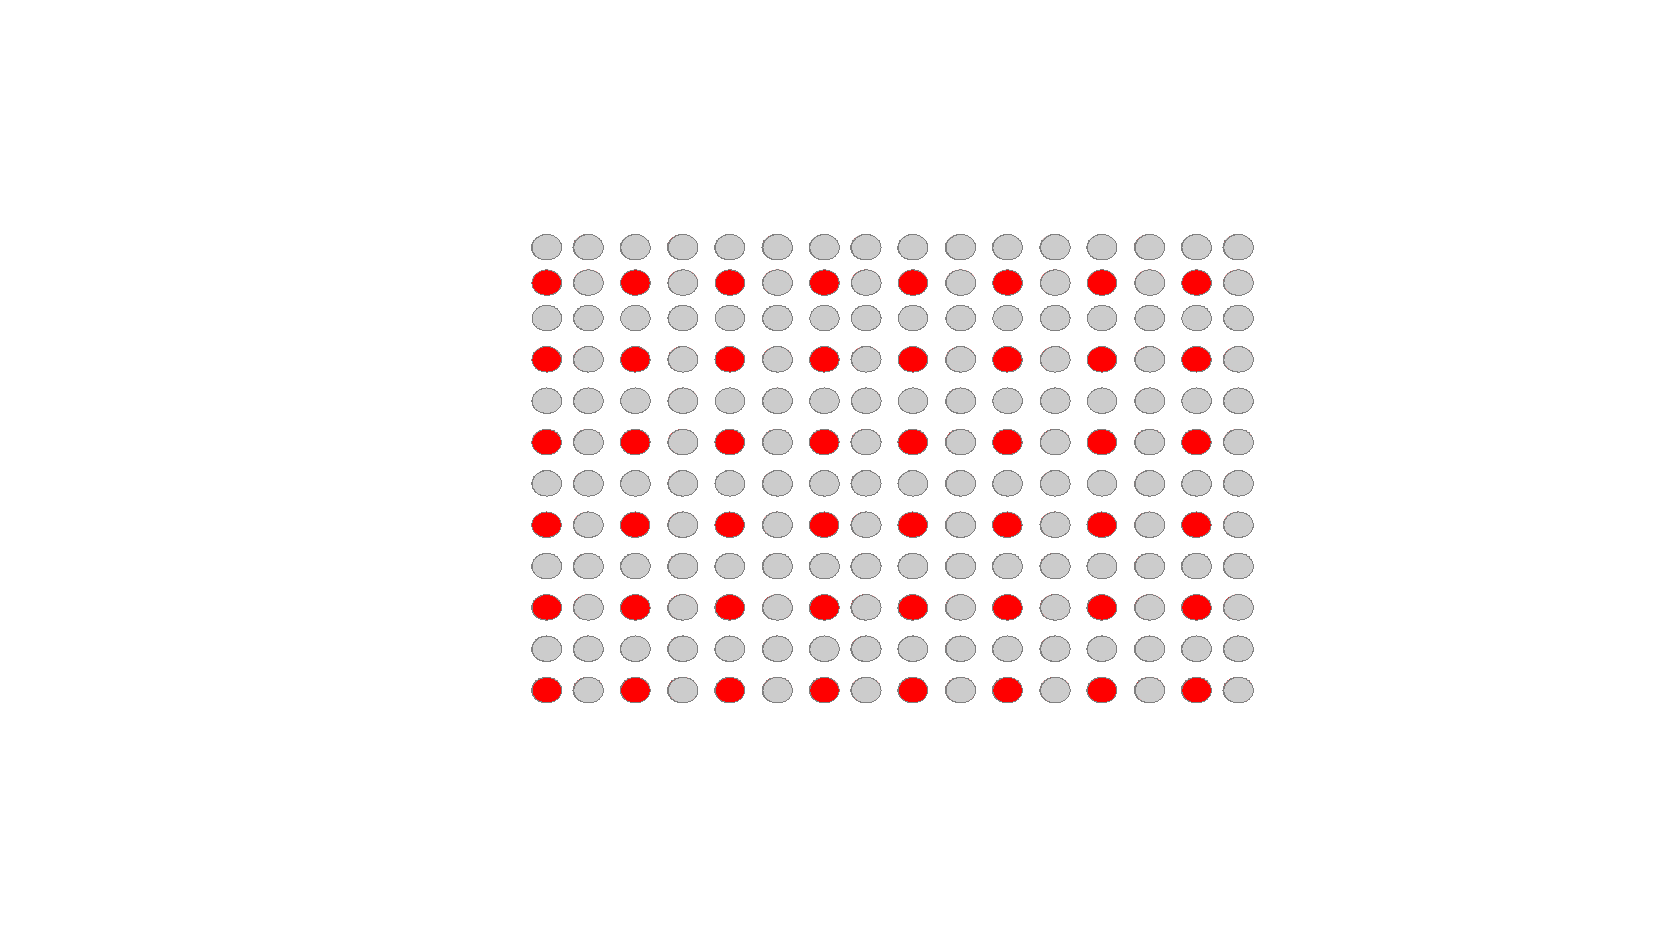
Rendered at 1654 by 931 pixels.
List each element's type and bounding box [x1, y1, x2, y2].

text_box [1087, 387, 1117, 414]
text_box [667, 470, 698, 497]
text_box [667, 346, 698, 373]
text_box [1222, 234, 1254, 260]
text_box [1040, 470, 1071, 497]
text_box [1223, 553, 1254, 579]
text_box [715, 305, 745, 331]
text_box [1040, 387, 1071, 414]
text_box [1181, 429, 1212, 455]
text_box [1181, 677, 1212, 703]
text_box [1087, 470, 1117, 497]
text_box [1223, 269, 1254, 296]
text_box [897, 635, 928, 662]
text_box [1181, 594, 1212, 621]
text_box [851, 269, 882, 296]
text_box [850, 594, 882, 621]
text_box [809, 346, 840, 373]
text_box [992, 234, 1023, 260]
text_box [620, 635, 651, 662]
text_box [1040, 346, 1071, 373]
text_box [898, 387, 928, 414]
text_box [992, 470, 1023, 497]
text_box [1086, 553, 1117, 579]
text_box [809, 305, 840, 331]
text_box [1181, 511, 1212, 538]
text_box [714, 677, 745, 703]
text_box [809, 677, 840, 703]
text_box [714, 346, 745, 373]
text_box [714, 234, 745, 260]
text_box [809, 635, 840, 662]
text_box [945, 677, 976, 703]
text_box [1039, 553, 1071, 579]
text_box [667, 511, 698, 538]
text_box [714, 511, 745, 538]
text_box [531, 269, 562, 296]
text_box [809, 511, 839, 538]
text_box [850, 429, 882, 455]
text_box [1222, 677, 1254, 703]
text_box [573, 429, 604, 455]
text_box [531, 429, 562, 455]
text_box [809, 429, 840, 455]
text_box [762, 511, 793, 538]
text_box [762, 594, 793, 621]
text_box [573, 470, 604, 497]
text_box [531, 511, 562, 538]
text_box [573, 635, 604, 662]
text_box [531, 677, 562, 703]
text_box [992, 346, 1023, 373]
text_box [992, 305, 1023, 331]
text_box [1039, 511, 1071, 538]
text_box [945, 269, 976, 296]
text_box [1134, 553, 1165, 579]
text_box [573, 305, 604, 331]
text_box [1134, 346, 1165, 373]
text_box [714, 470, 745, 497]
text_box [1087, 269, 1117, 296]
text_box [1040, 429, 1071, 455]
text_box [850, 234, 882, 260]
text_box [762, 346, 793, 373]
text_box [531, 594, 562, 621]
text_box [809, 594, 840, 621]
text_box [1134, 511, 1165, 538]
text_box [714, 635, 745, 662]
text_box [1086, 234, 1117, 260]
text_box [897, 594, 928, 621]
text_box [850, 346, 882, 373]
text_box [945, 594, 976, 621]
text_box [1223, 305, 1254, 331]
text_box [532, 305, 562, 331]
text_box [531, 635, 562, 662]
text_box [620, 677, 651, 703]
text_box [945, 429, 976, 455]
text_box [945, 553, 976, 579]
text_box [620, 470, 651, 497]
text_box [667, 594, 698, 621]
text_box [667, 269, 698, 296]
text_box [762, 269, 793, 296]
text_box [1181, 346, 1212, 373]
text_box [1039, 677, 1071, 703]
text_box [945, 346, 976, 373]
text_box [809, 553, 840, 579]
text_box [667, 305, 698, 331]
text_box [1134, 677, 1165, 703]
text_box [898, 305, 928, 331]
text_box [531, 234, 562, 260]
text_box [667, 429, 698, 455]
text_box [573, 387, 604, 414]
text_box [945, 234, 976, 260]
text_box [809, 387, 840, 414]
text_box [1134, 387, 1165, 414]
text_box [1223, 635, 1254, 662]
text_box [992, 677, 1023, 703]
text_box [1134, 305, 1165, 331]
text_box [1181, 234, 1212, 260]
text_box [762, 635, 793, 662]
text_box [667, 234, 698, 260]
text_box [620, 553, 651, 579]
text_box [573, 553, 604, 579]
text_box [850, 677, 882, 703]
text_box [620, 387, 651, 414]
text_box [850, 511, 882, 538]
text_box [531, 387, 562, 414]
text_box [1181, 387, 1212, 414]
text_box [897, 511, 928, 538]
text_box [667, 387, 698, 414]
text_box [1086, 511, 1117, 538]
text_box [898, 346, 928, 373]
text_box [762, 470, 793, 497]
text_box [809, 234, 840, 260]
text_box [620, 346, 651, 373]
text_box [897, 234, 928, 260]
text_box [714, 553, 745, 579]
text_box [531, 470, 562, 497]
text_box [897, 677, 928, 703]
text_box [667, 635, 698, 662]
text_box [1223, 594, 1254, 621]
text_box [850, 635, 882, 662]
text_box [1086, 594, 1117, 621]
text_box [620, 269, 651, 296]
text_box [1087, 305, 1117, 331]
text_box [1134, 635, 1165, 662]
text_box [898, 269, 928, 296]
text_box [715, 387, 745, 414]
text_box [1087, 346, 1117, 373]
text_box [1223, 470, 1254, 497]
text_box [1134, 429, 1165, 455]
text_box [620, 429, 651, 455]
text_box [762, 429, 793, 455]
text_box [851, 305, 882, 331]
text_box [850, 470, 882, 497]
text_box [945, 387, 976, 414]
text_box [531, 553, 562, 579]
text_box [1181, 470, 1212, 497]
text_box [1040, 269, 1071, 296]
text_box [572, 234, 604, 260]
text_box [1086, 635, 1117, 662]
text_box [1181, 635, 1212, 662]
text_box [992, 511, 1023, 538]
text_box [1181, 269, 1212, 296]
text_box [945, 305, 976, 331]
text_box [573, 594, 604, 621]
text_box [945, 470, 976, 497]
text_box [992, 594, 1023, 621]
text_box [945, 511, 976, 538]
text_box [992, 269, 1023, 296]
text_box [1134, 594, 1165, 621]
text_box [573, 269, 604, 296]
text_box [762, 305, 793, 331]
text_box [992, 429, 1023, 455]
text_box [851, 387, 882, 414]
text_box [1223, 429, 1254, 455]
text_box [850, 553, 882, 579]
text_box [573, 511, 604, 538]
text_box [620, 234, 651, 260]
text_box [762, 387, 793, 414]
text_box [1223, 346, 1254, 373]
text_box [1223, 387, 1254, 414]
text_box [620, 511, 650, 538]
text_box [1087, 429, 1117, 455]
text_box [762, 553, 793, 579]
text_box [992, 553, 1023, 579]
text_box [1134, 269, 1165, 296]
text_box [1039, 234, 1071, 260]
text_box [1223, 511, 1254, 538]
text_box [573, 346, 604, 373]
text_box [714, 594, 745, 621]
text_box [1181, 553, 1212, 579]
text_box [715, 269, 745, 296]
text_box [897, 429, 928, 455]
text_box [809, 470, 840, 497]
text_box [761, 234, 793, 260]
text_box [1134, 470, 1165, 497]
text_box [667, 677, 698, 703]
text_box [762, 677, 793, 703]
text_box [531, 346, 562, 373]
text_box [1181, 305, 1212, 331]
text_box [714, 429, 745, 455]
text_box [667, 553, 698, 579]
text_box [809, 269, 840, 296]
text_box [897, 553, 928, 579]
text_box [620, 305, 651, 331]
text_box [620, 594, 651, 621]
text_box [572, 677, 604, 703]
text_box [1086, 677, 1117, 703]
text_box [1040, 305, 1071, 331]
text_box [897, 470, 928, 497]
text_box [1039, 635, 1071, 662]
text_box [992, 635, 1023, 662]
text_box [992, 387, 1023, 414]
text_box [945, 635, 976, 662]
text_box [1134, 234, 1165, 260]
text_box [1039, 594, 1071, 621]
